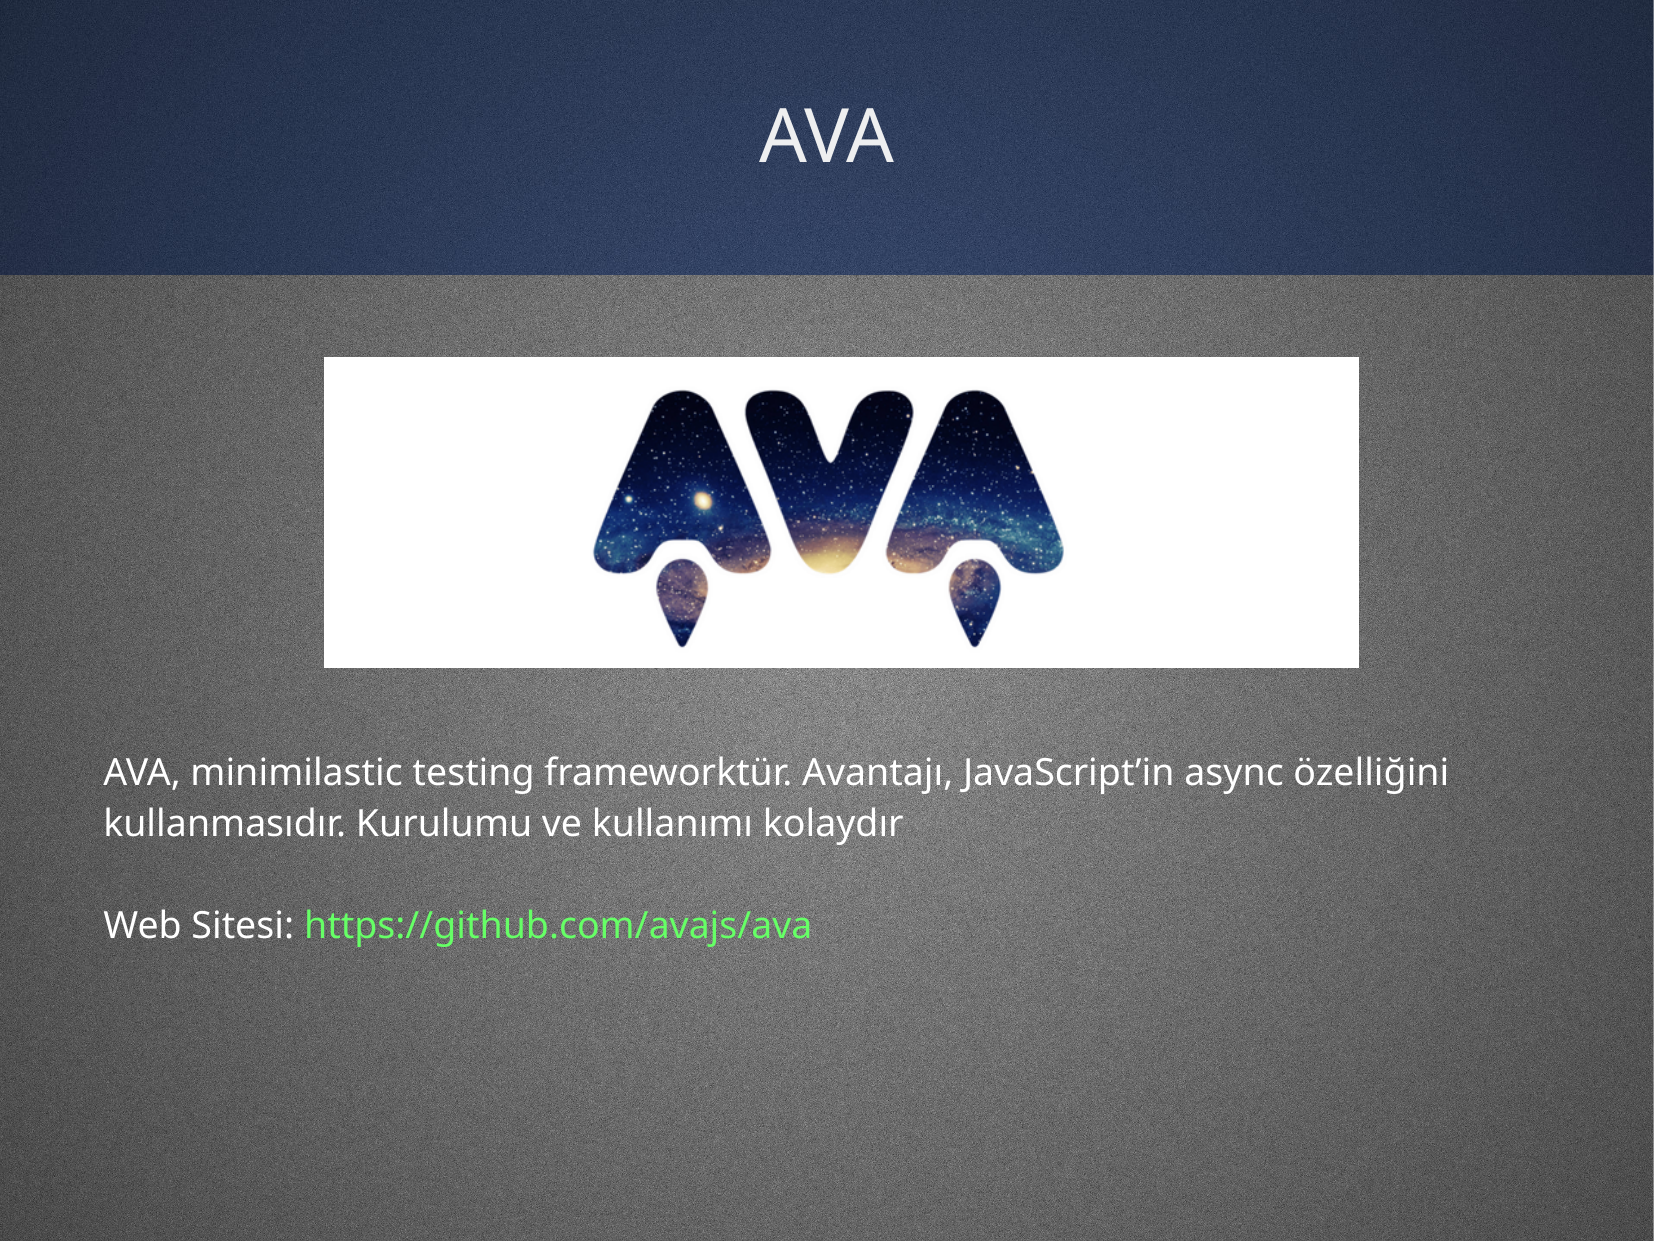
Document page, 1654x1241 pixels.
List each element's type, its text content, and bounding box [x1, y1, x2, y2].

title AVA [88, 29, 1565, 237]
text_box AVA, minimilastic testing frameworktür. Avantajı, JavaScript’in async özelliğini kullanmasıdır. Kurulumu ve kullanımı kolaydır Web Sitesi: https://github.com/avajs/ava [88, 738, 1536, 928]
picture [0, 0, 1654, 1241]
